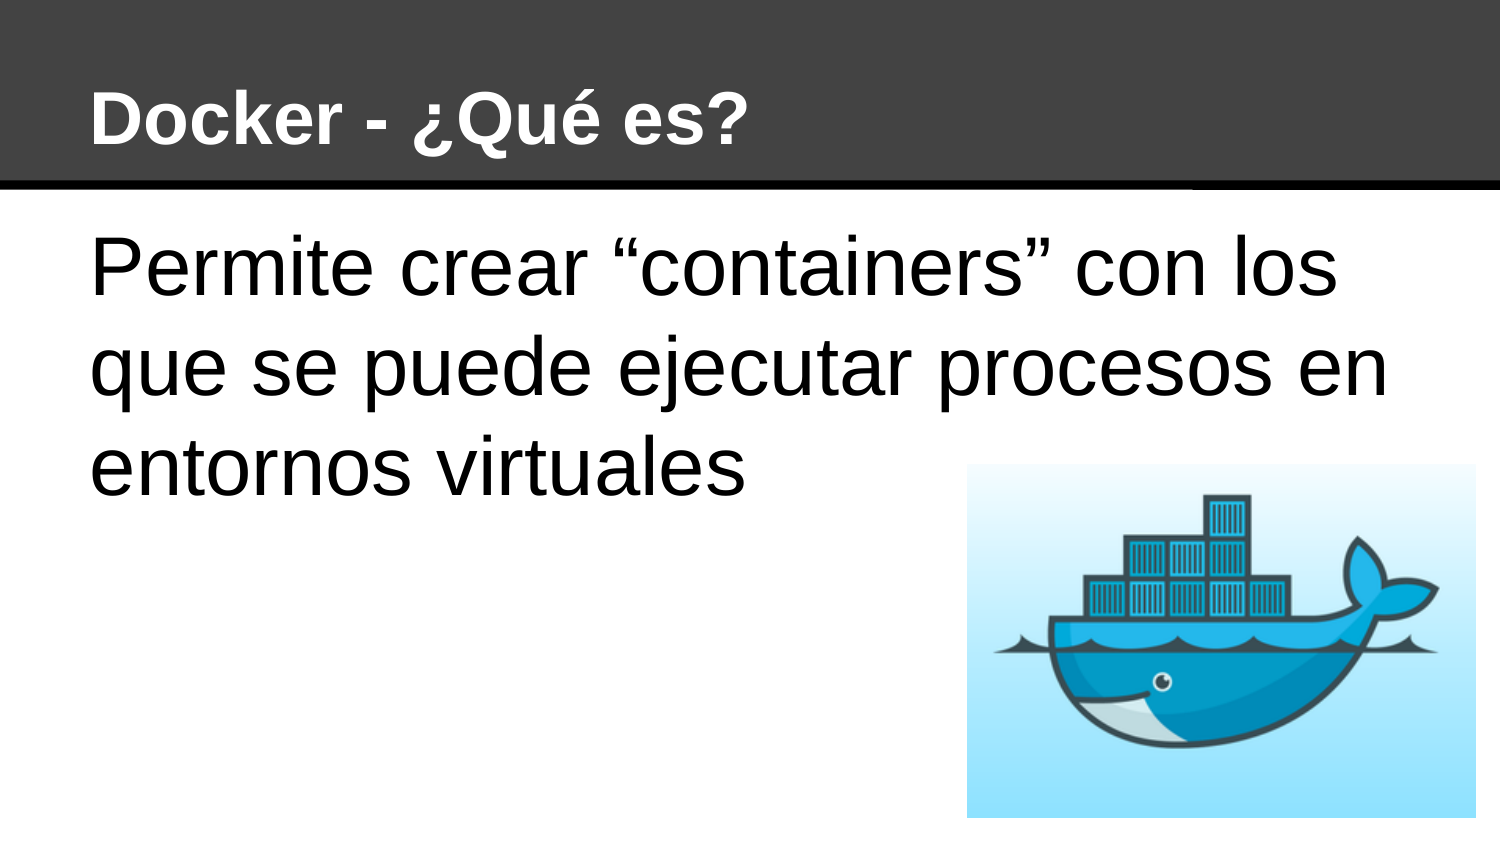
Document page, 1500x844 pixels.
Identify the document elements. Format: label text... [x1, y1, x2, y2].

text_box Docker - ¿Qué es? [74, 33, 1425, 175]
text_box Permite crear “containers” con los que se puede ejecutar procesos en entornos virtuales [74, 196, 1425, 808]
picture [967, 464, 1476, 818]
